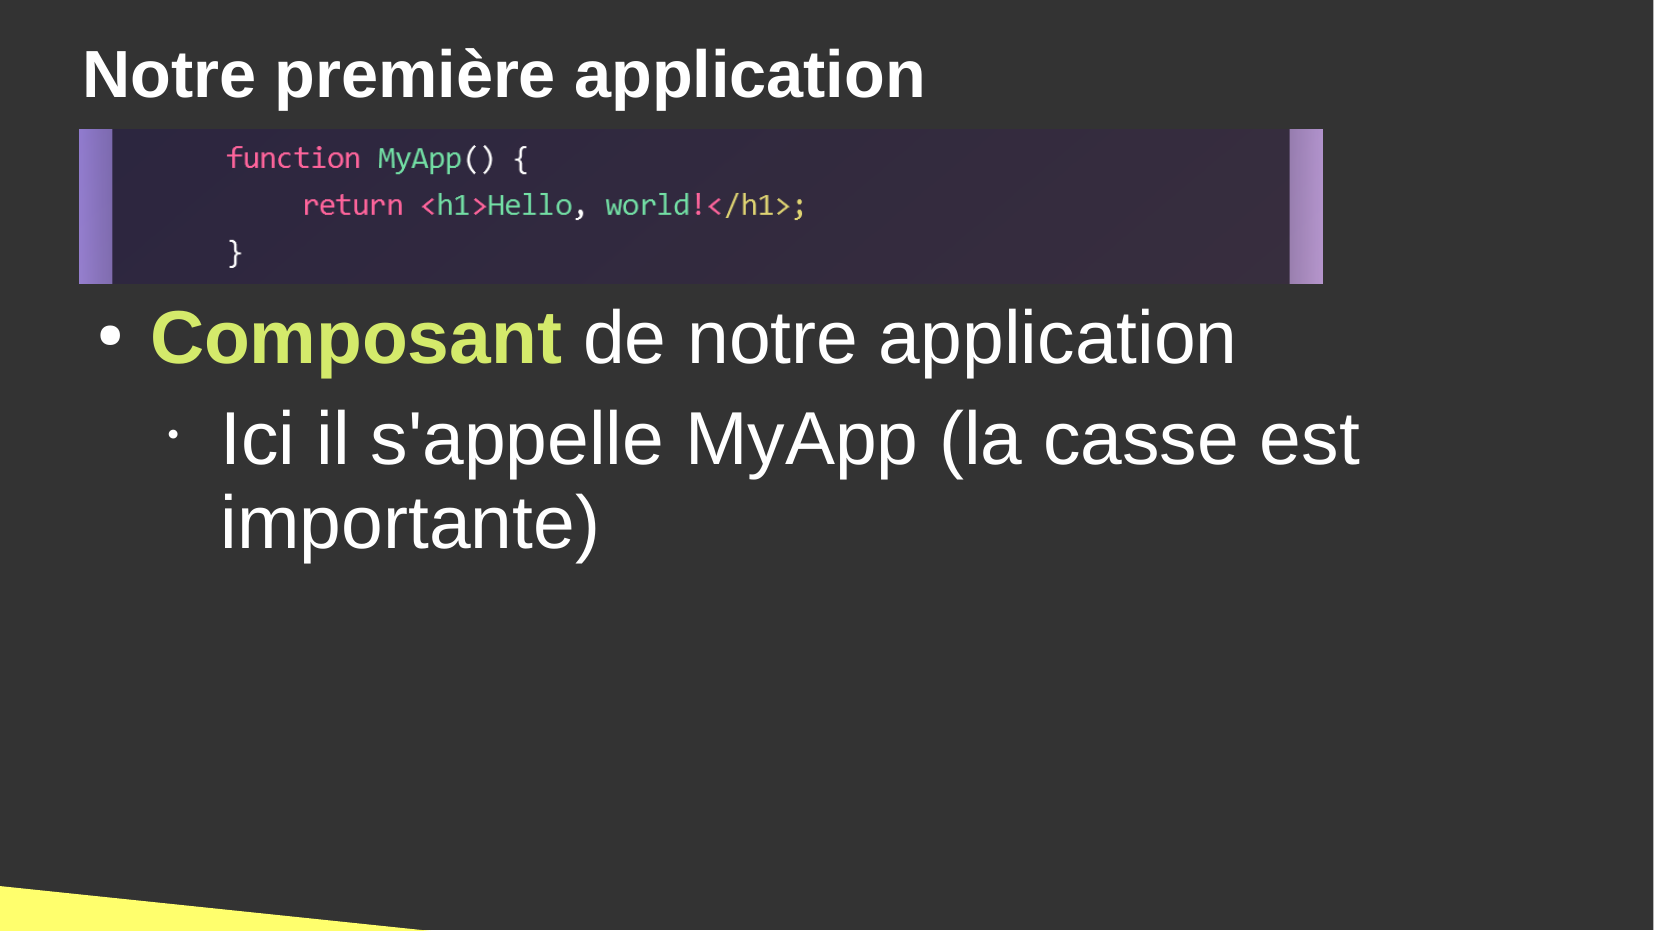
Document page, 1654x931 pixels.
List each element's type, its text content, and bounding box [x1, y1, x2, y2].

list Composant de notre application Ici il s'appelle MyApp (la casse est importante) [79, 295, 1619, 615]
text_box [0, 886, 432, 931]
picture [79, 129, 1323, 284]
title Notre première application [82, 37, 1571, 114]
